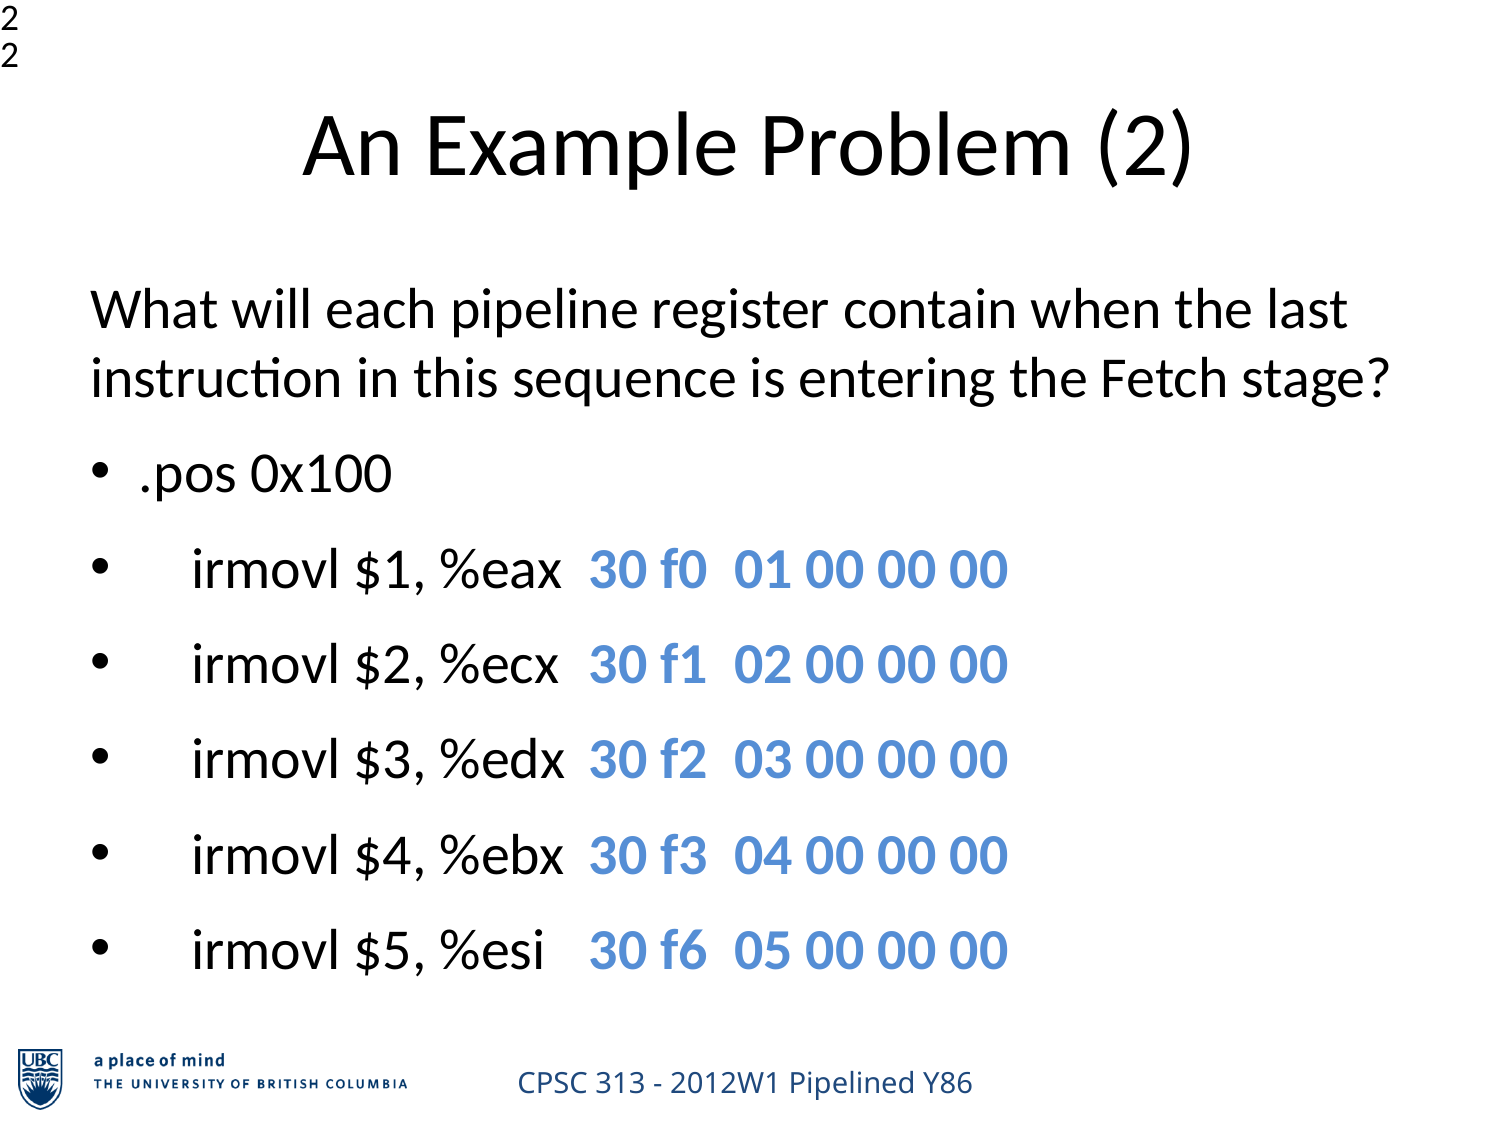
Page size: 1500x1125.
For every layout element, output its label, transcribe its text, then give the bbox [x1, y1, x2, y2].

title An Example Problem (2) [75, 45, 1425, 233]
list What will each pipeline register contain when the last instruction in this sequence is entering the Fetch stage? .pos 0x100 irmovl $1, %eax 30 f0 01 00 00 00 irmovl $2, %ecx 30 f1 02 00 00 00 irmovl $3, %edx 30 f2 03 00 00 00 irmovl $4, %ebx 30 f3 04 00 00 00 irmovl $5, %esi 30 f6 05 00 00 00 [75, 262, 1425, 1005]
picture [18, 1049, 407, 1110]
